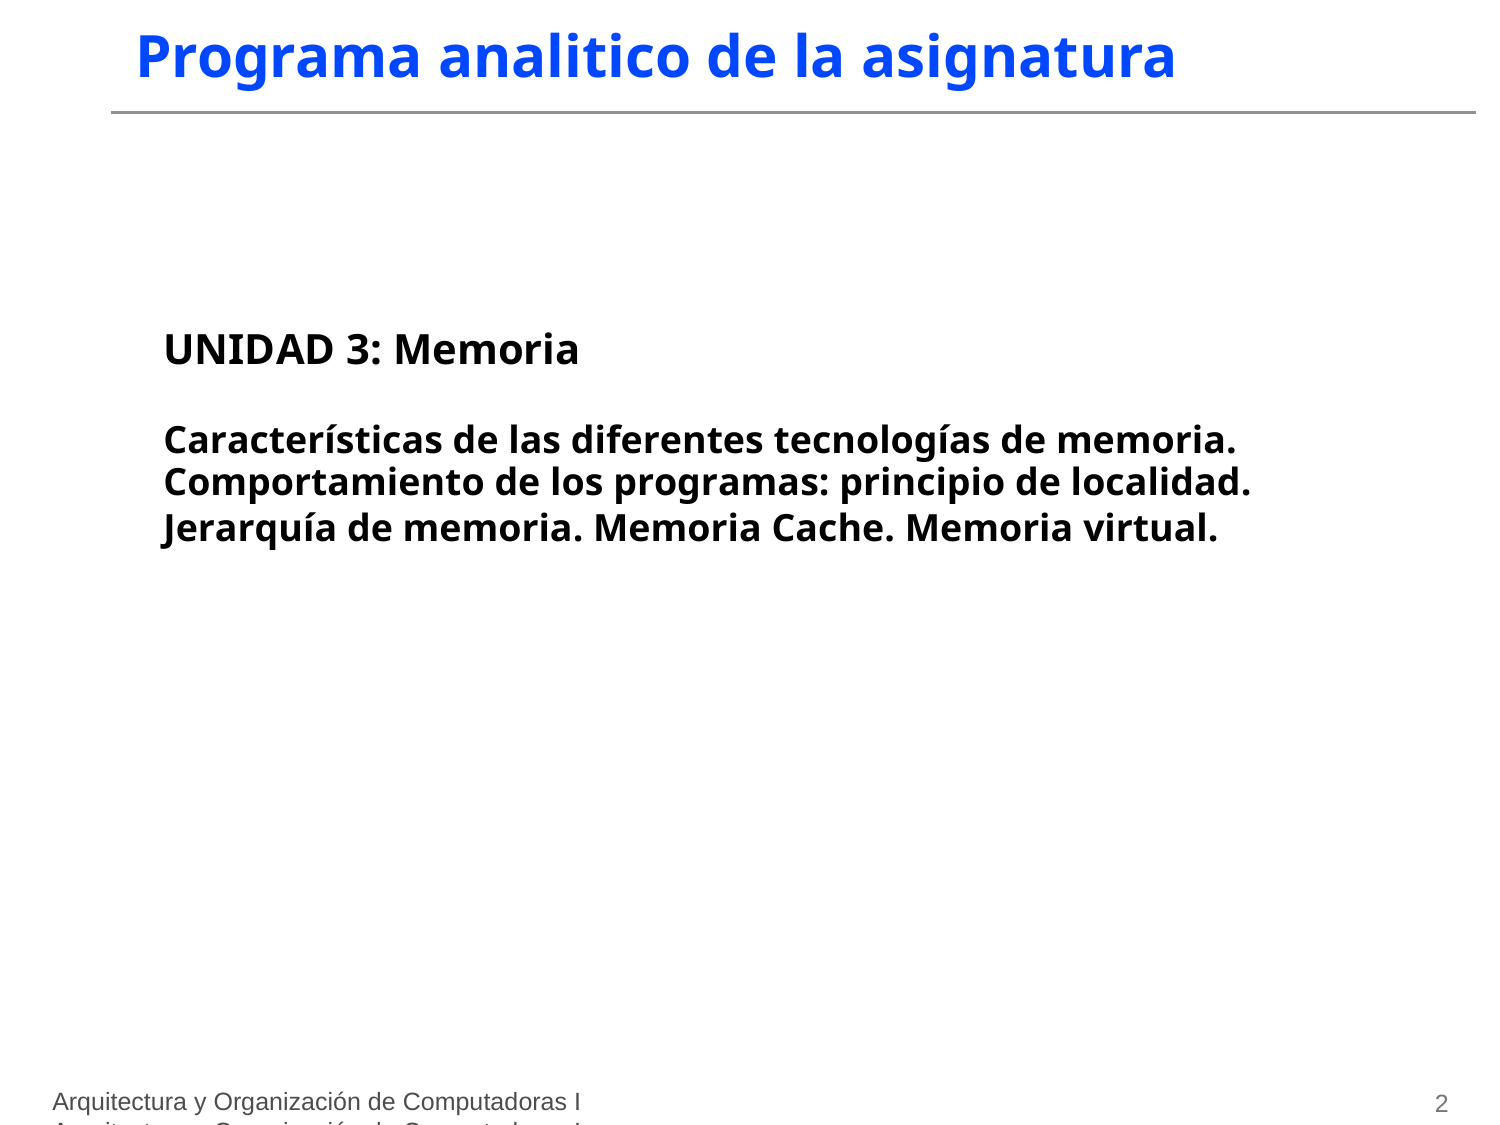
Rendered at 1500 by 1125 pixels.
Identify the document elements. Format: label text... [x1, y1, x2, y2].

text_box UNIDAD 3: Memoria Características de las diferentes tecnologías de memoria. Comportamiento de los programas: principio de localidad. Jerarquía de memoria. Memoria Cache. Memoria virtual. [150, 267, 1308, 901]
title Programa analitico de la asignatura [125, 24, 1271, 104]
